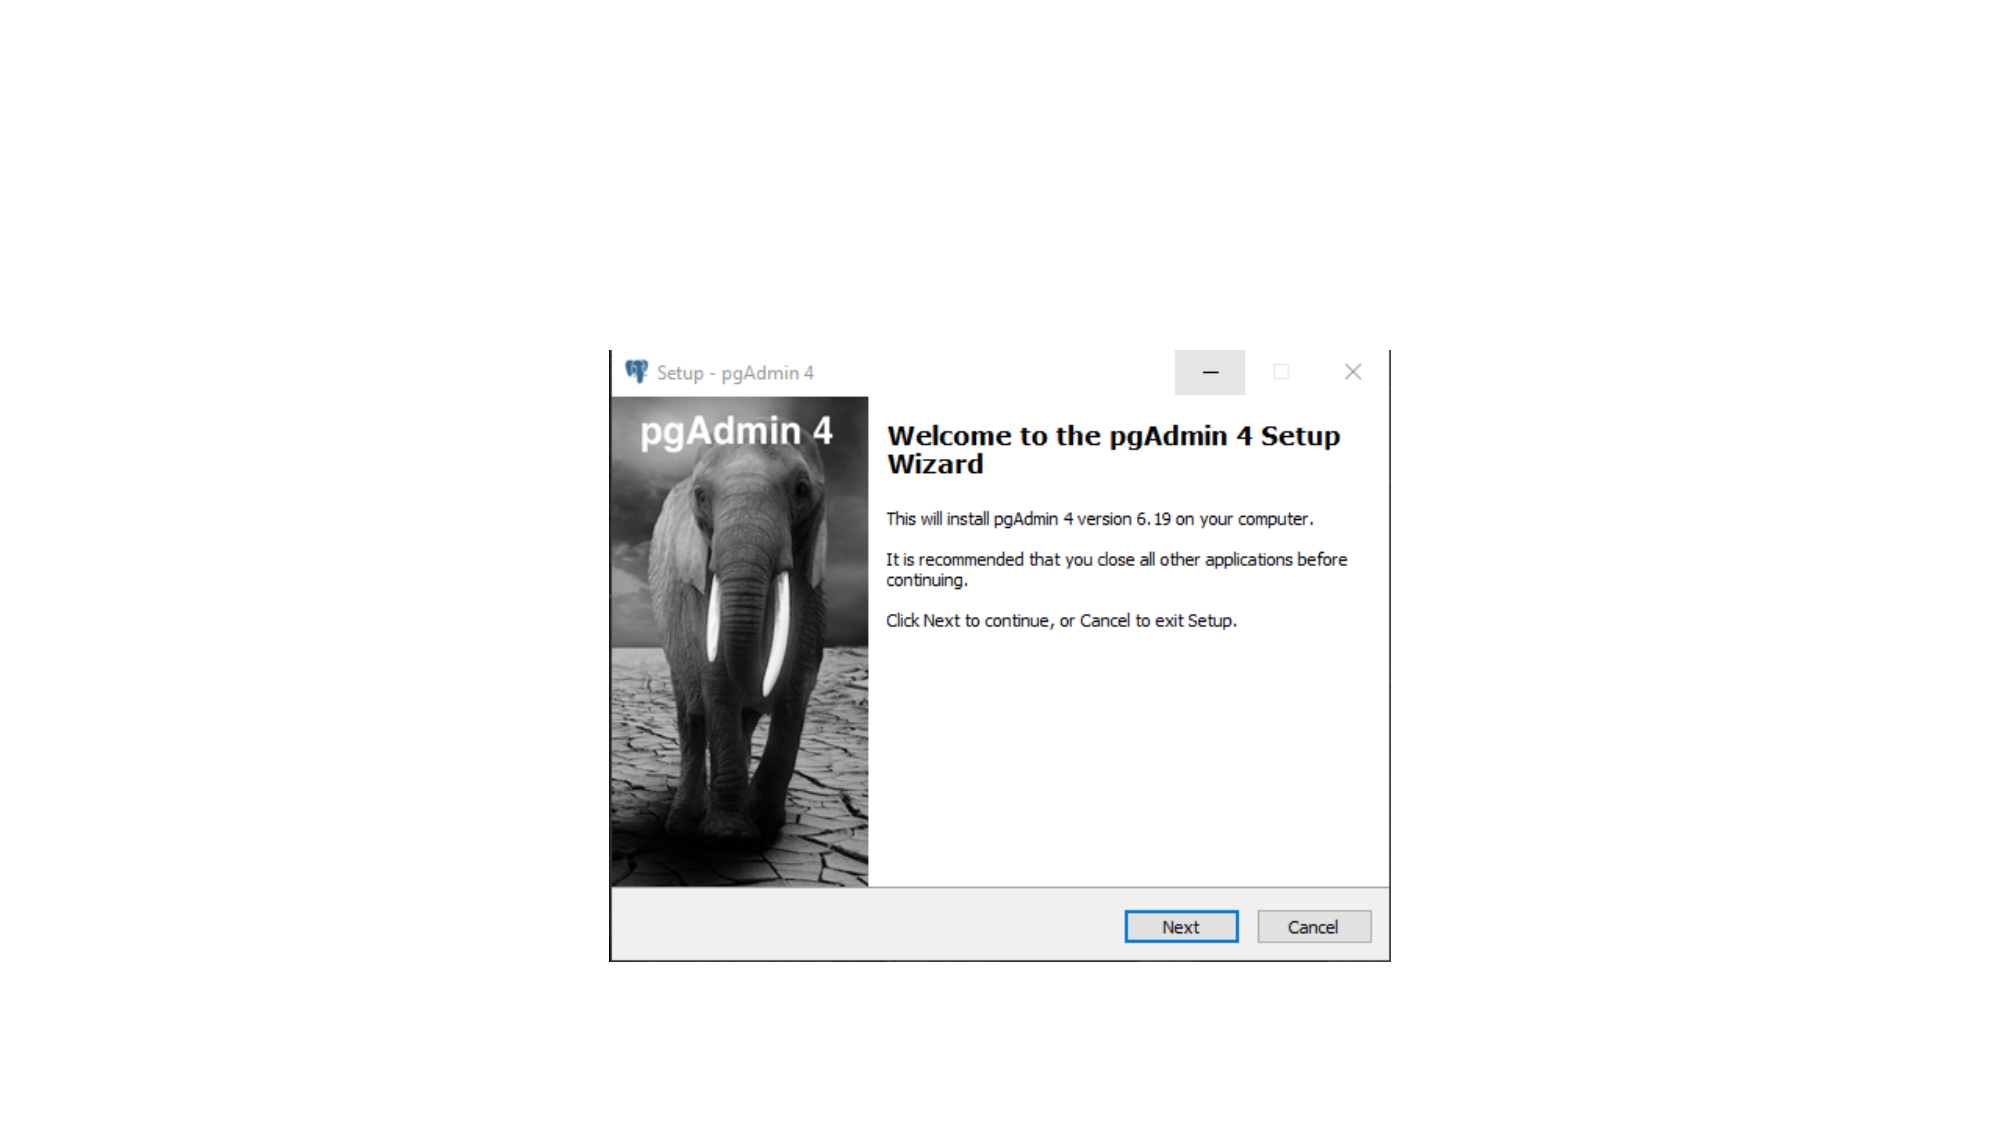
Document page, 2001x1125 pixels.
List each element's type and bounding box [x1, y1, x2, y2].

picture [609, 350, 1391, 962]
